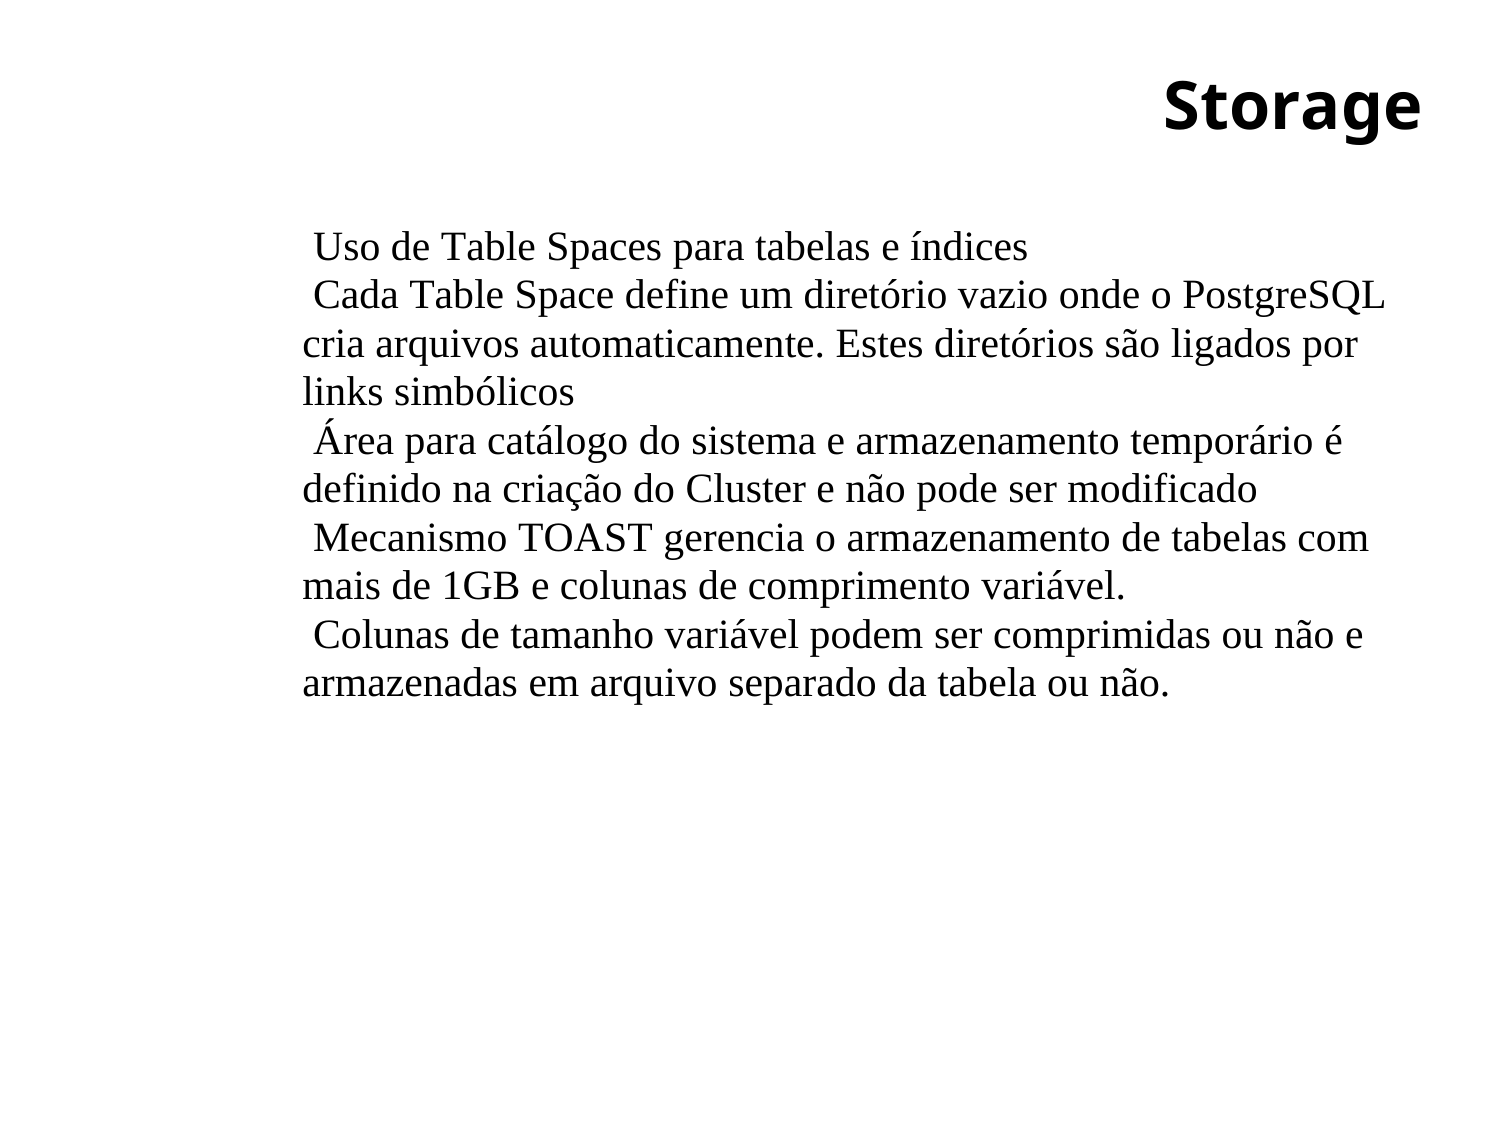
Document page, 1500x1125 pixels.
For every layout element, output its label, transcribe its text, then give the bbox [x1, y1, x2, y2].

text_box Storage [475, 50, 1438, 152]
text_box Uso de Table Spaces para tabelas e índices Cada Table Space define um diretório vazio onde o PostgreSQL cria arquivos automaticamente. Estes diretórios são ligados por links simbólicos Área para catálogo do sistema e armazenamento temporário é definido na criação do Cluster e não pode ser modificado Mecanismo TOAST gerencia o armazenamento de tabelas com mais de 1GB e colunas de comprimento variável. Colunas de tamanho variável podem ser comprimidas ou não e armazenadas em arquivo separado da tabela ou não. [287, 212, 1413, 756]
